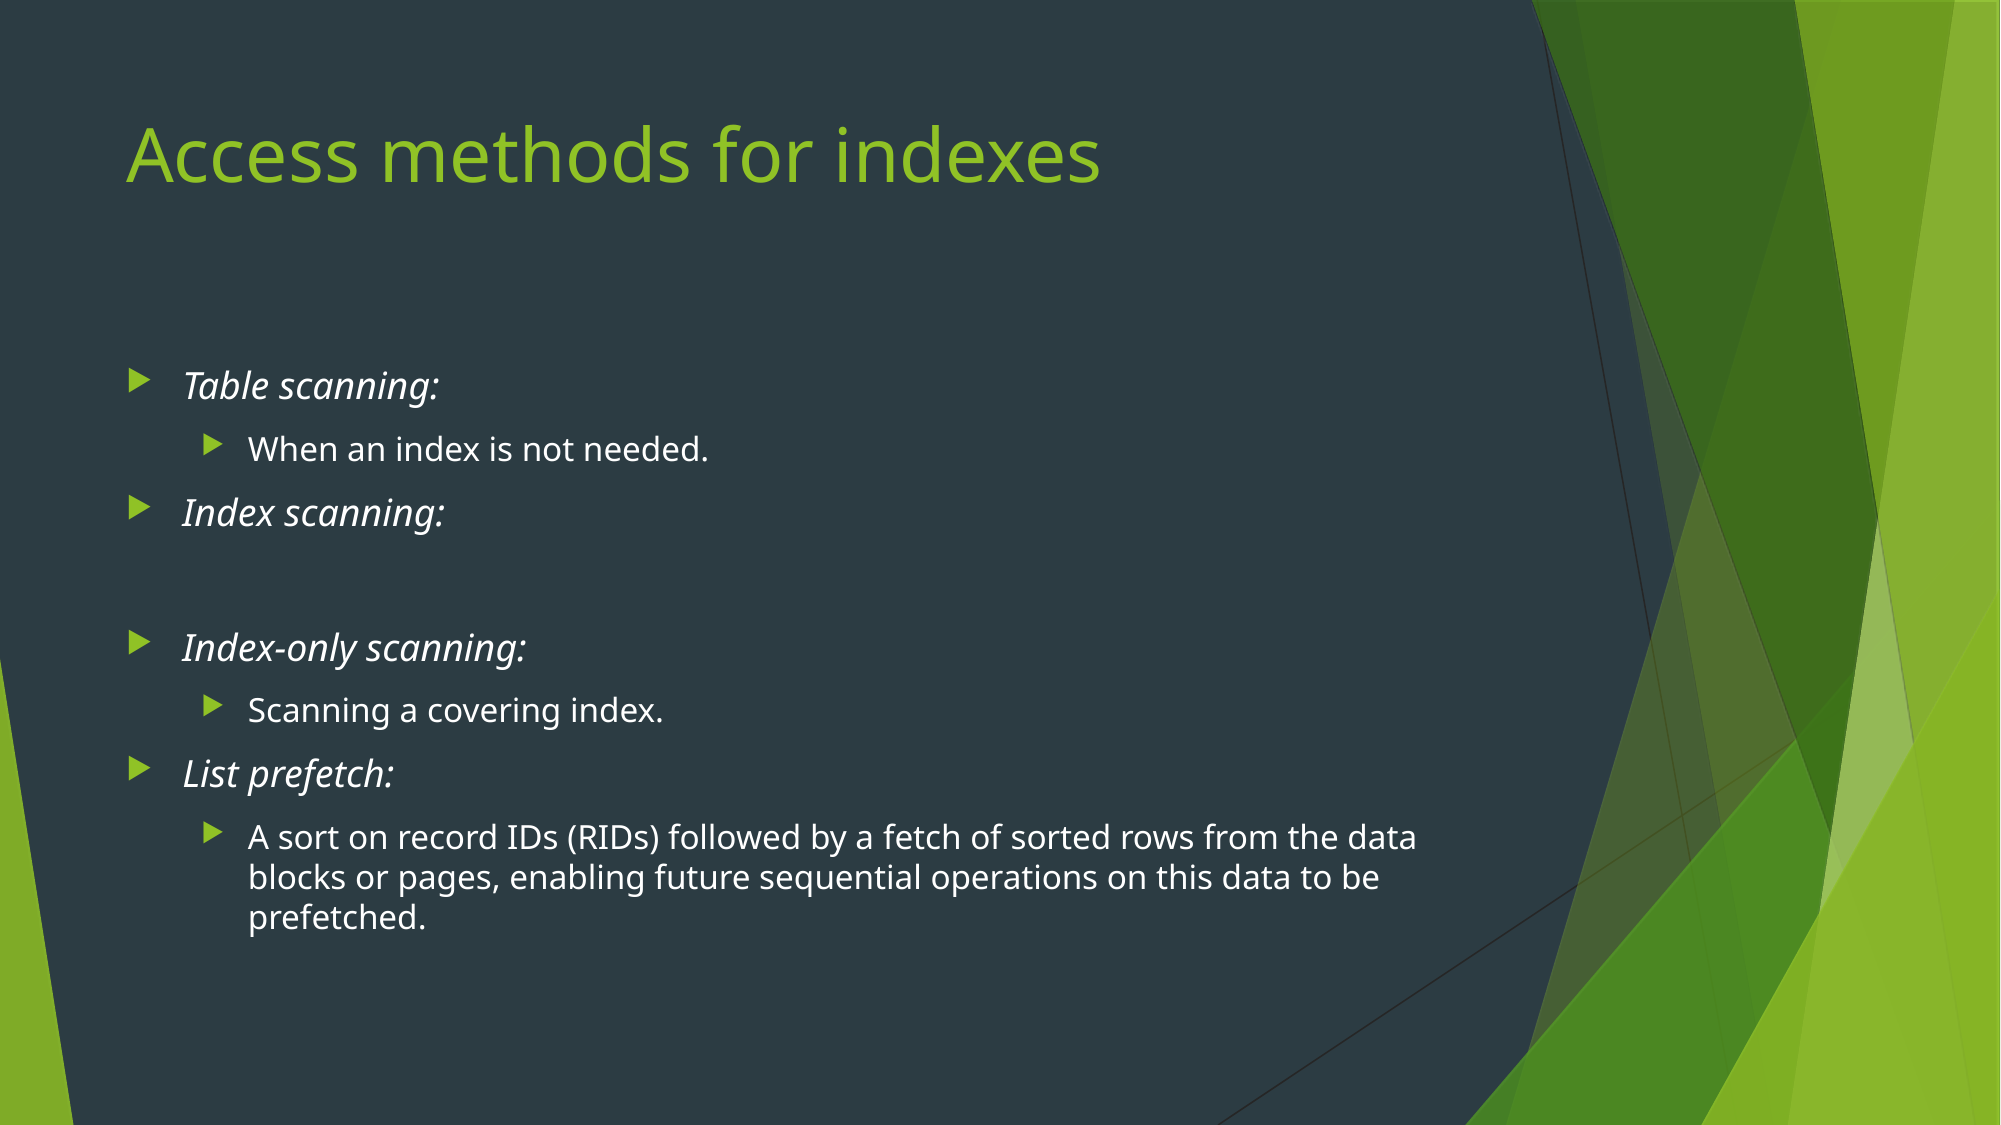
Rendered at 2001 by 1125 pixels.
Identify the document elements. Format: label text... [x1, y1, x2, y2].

list Table scanning: When an index is not needed. Index scanning: Index-only scanning: Scanning a covering index. List prefetch: A sort on record IDs (RIDs) followed by a fetch of sorted rows from the data blocks or pages, enabling future sequential operations on this data to be prefetched. [111, 354, 1522, 992]
title Access methods for indexes [111, 99, 1522, 317]
